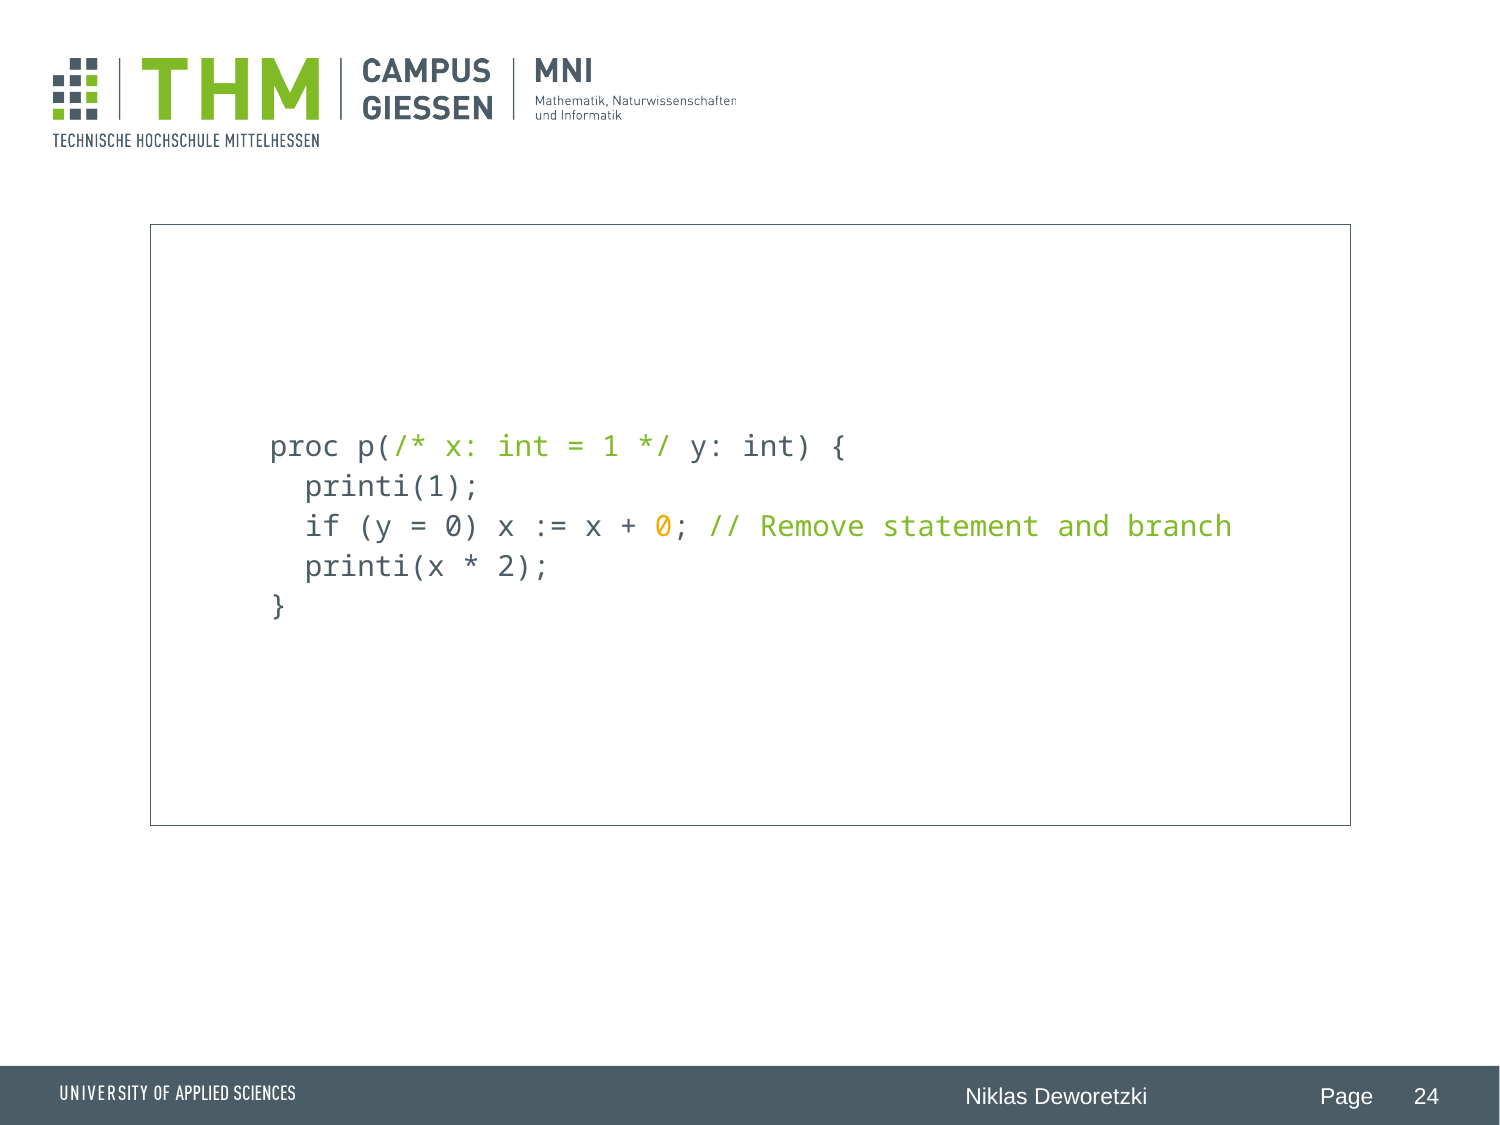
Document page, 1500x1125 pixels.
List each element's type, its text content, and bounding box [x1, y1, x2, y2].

text_box proc p(/* x: int = 1 */ y: int) { printi(1); if (y = 0) x := x + 0; // Remove statement and branch printi(x * 2); } [150, 224, 1351, 826]
picture [53, 58, 736, 147]
picture [59, 1082, 296, 1104]
slide_number <number> [1376, 1073, 1455, 1118]
